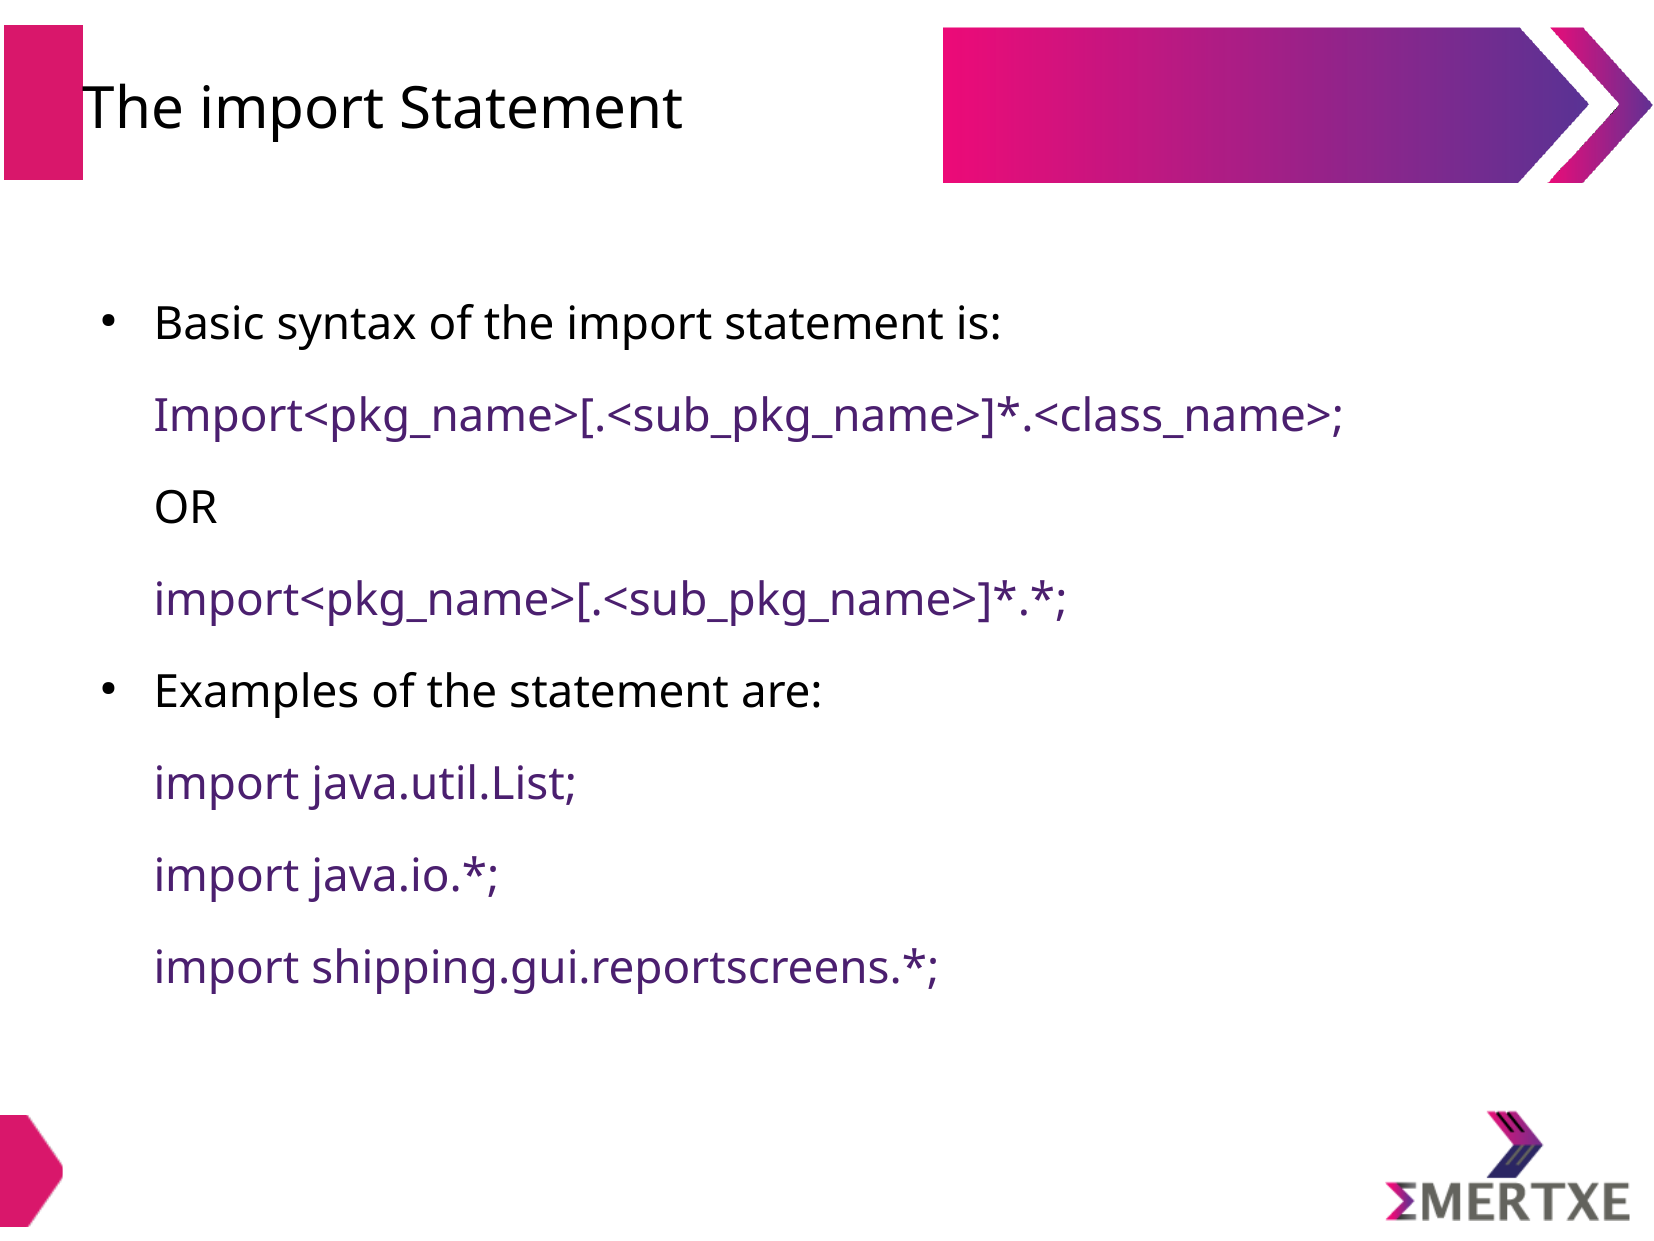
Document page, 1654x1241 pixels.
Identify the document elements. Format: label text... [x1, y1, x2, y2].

picture [1571, 27, 1653, 183]
picture [1385, 1107, 1631, 1221]
list Basic syntax of the import statement is: Import<pkg_name>[.<sub_pkg_name>]*.<class_name>; OR import<pkg_name>[.<sub_pkg_name>]*.*; Examples of the statement are: import java.util.List; import java.io.*; import shipping.gui.reportscreens.*; [82, 290, 1571, 1010]
title The import Statement [82, 2, 1571, 210]
